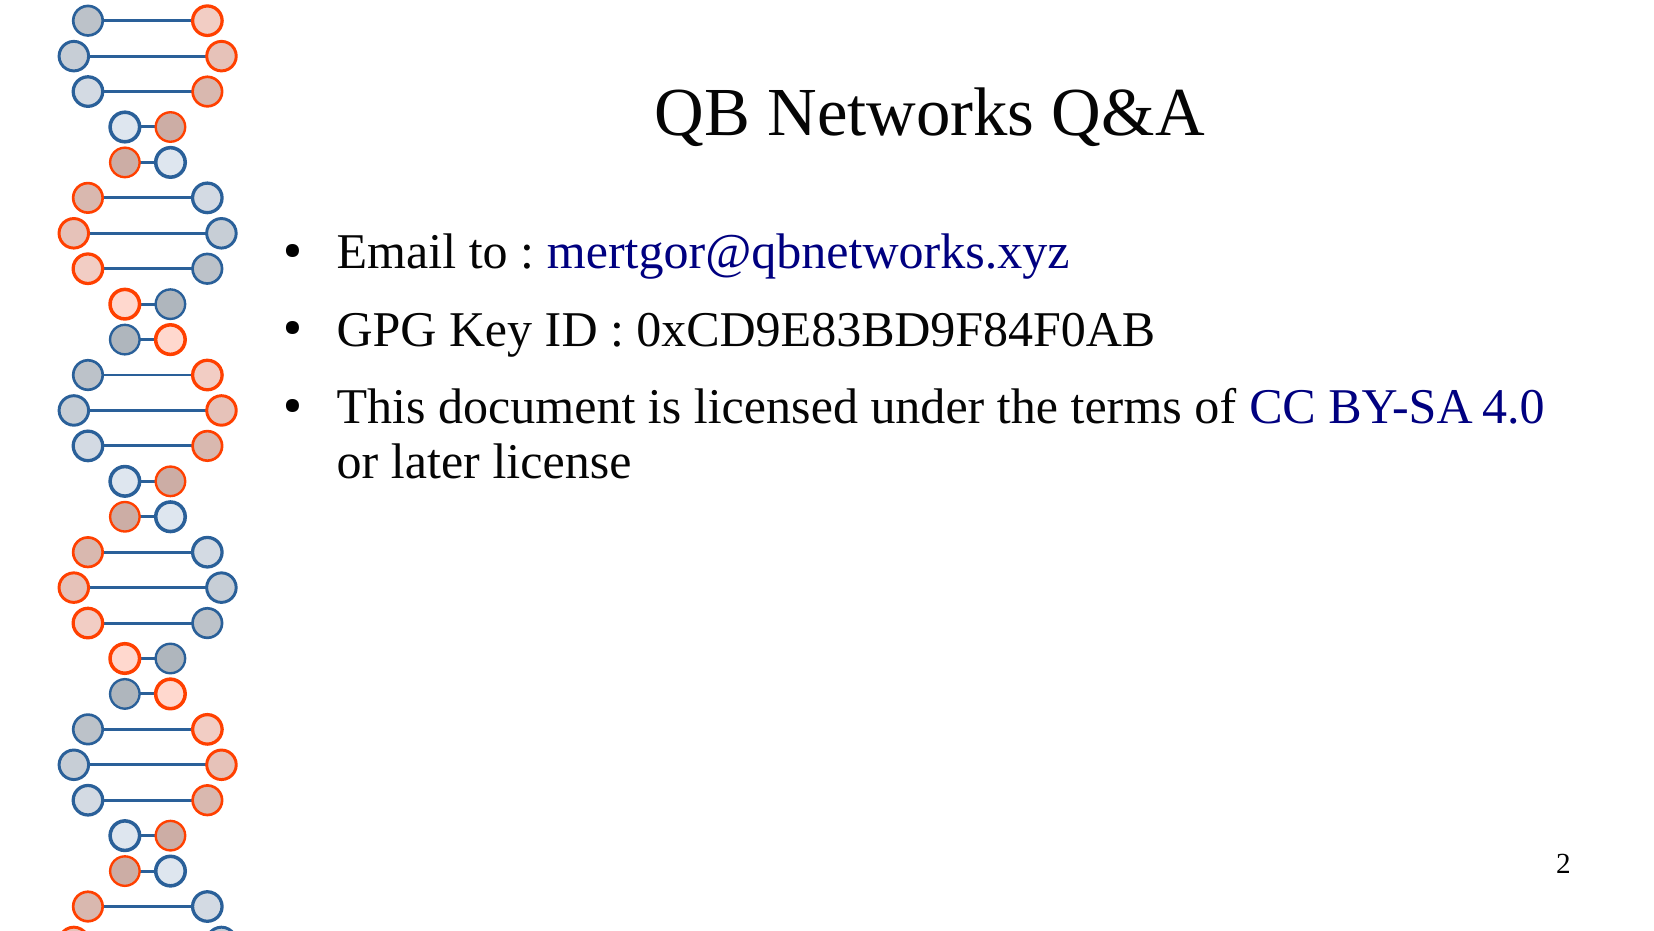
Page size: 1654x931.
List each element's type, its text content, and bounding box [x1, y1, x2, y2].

list Email to : mertgor@qbnetworks.xyz GPG Key ID : 0xCD9E83BD9F84F0AB This document is licensed under the terms of CC BY-SA 4.0 or later license [265, 224, 1595, 764]
title QB Networks Q&A [265, 35, 1595, 189]
